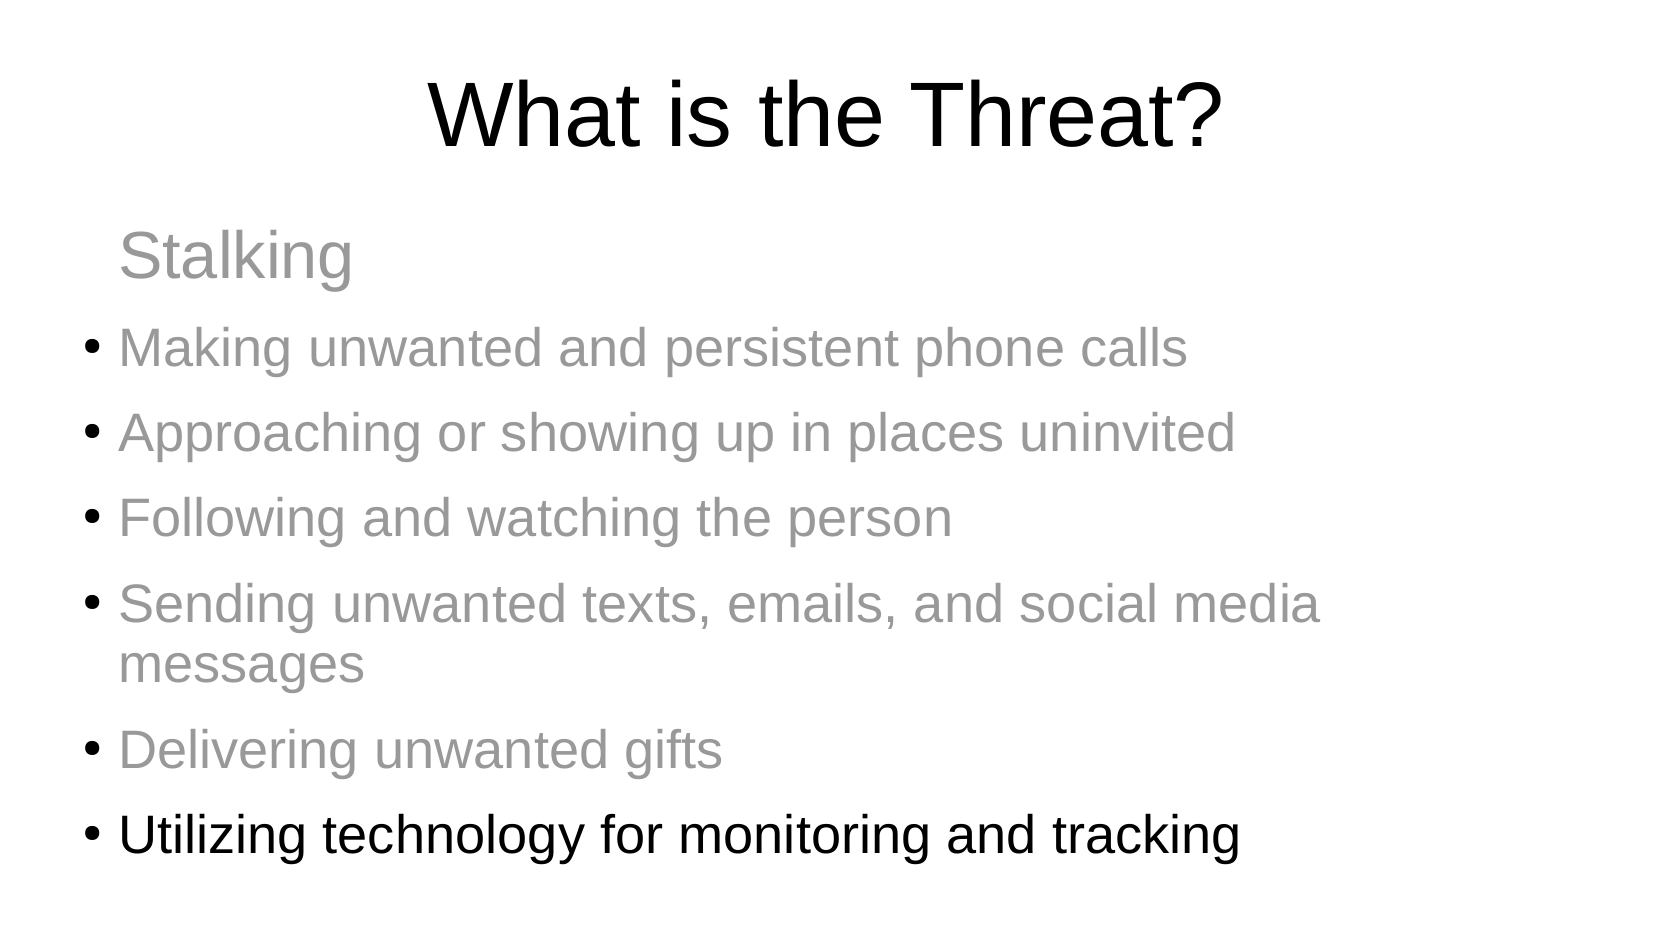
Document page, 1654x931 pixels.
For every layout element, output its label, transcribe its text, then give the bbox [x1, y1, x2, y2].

title What is the Threat? [82, 37, 1571, 193]
subtitle Stalking Making unwanted and persistent phone calls Approaching or showing up in places uninvited Following and watching the person Sending unwanted texts, emails, and social media messages Delivering unwanted gifts Utilizing technology for monitoring and tracking [82, 217, 1571, 865]
